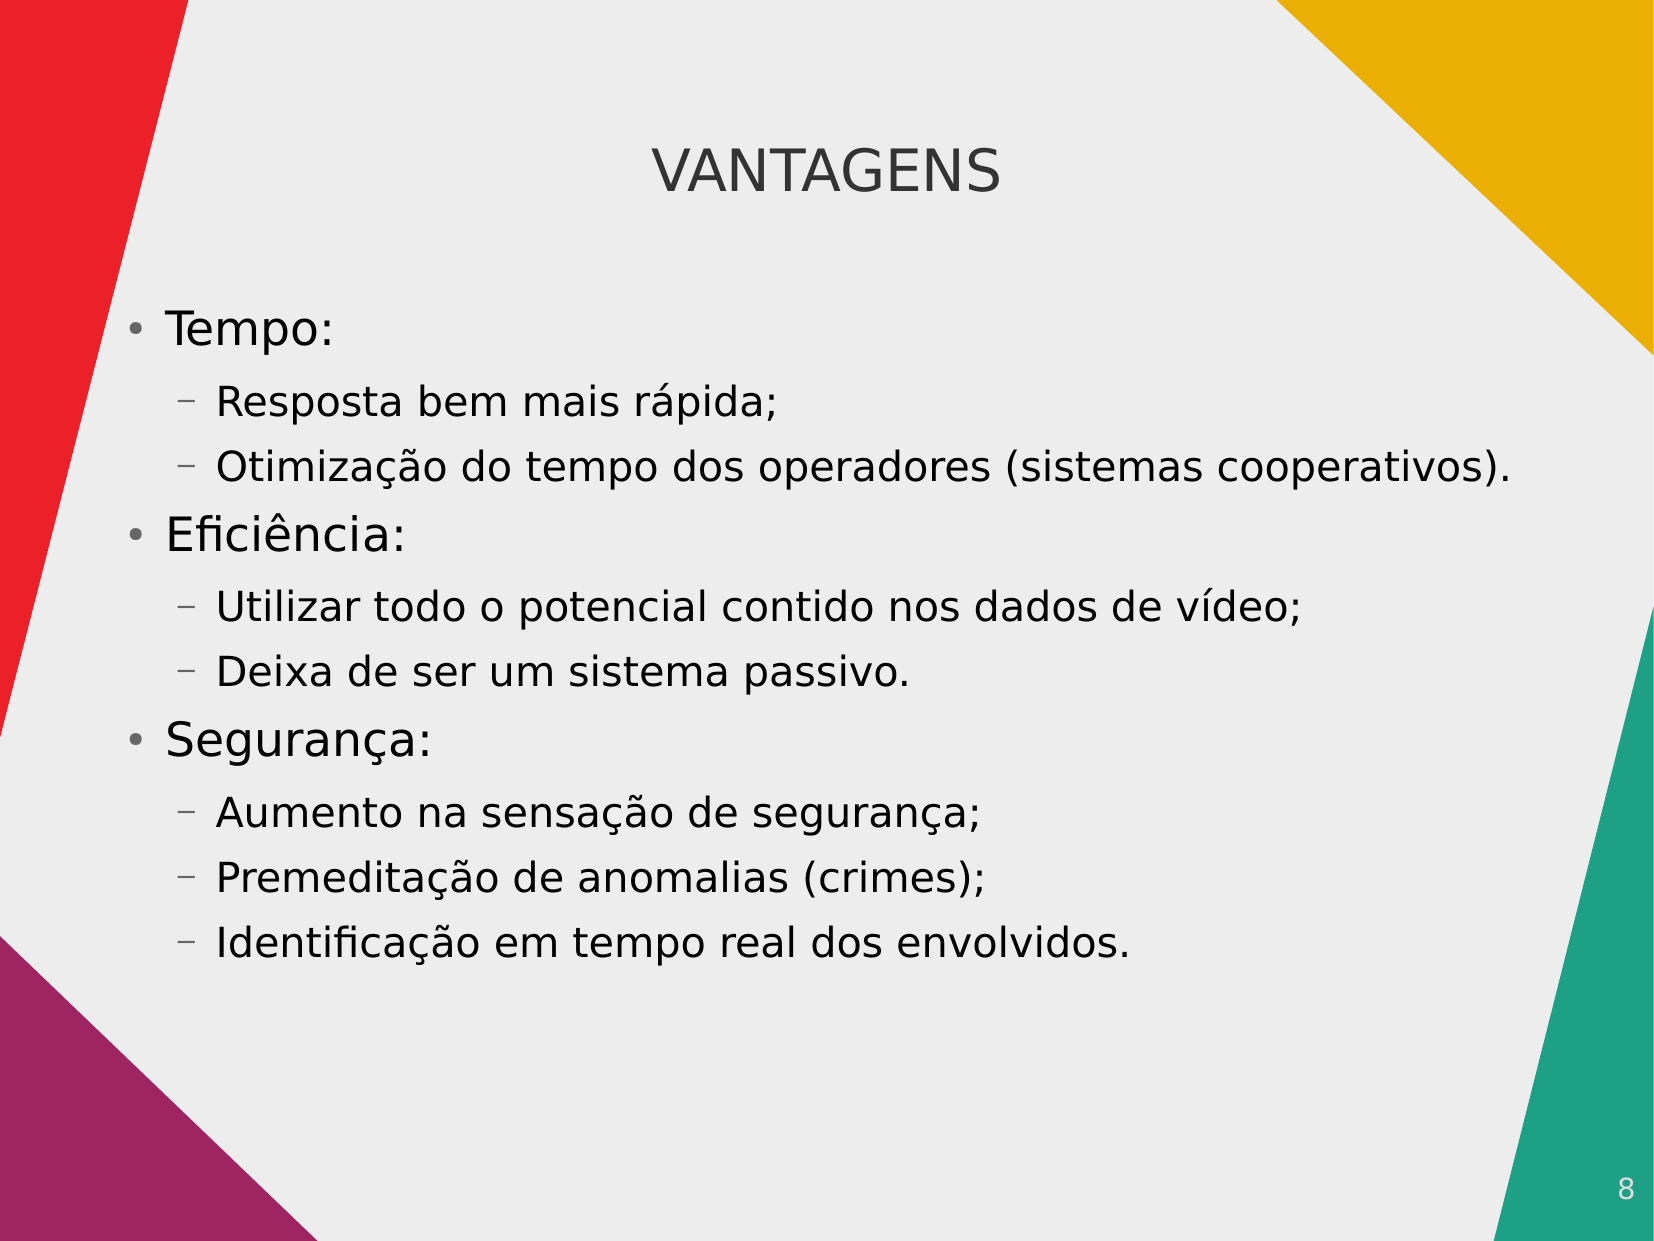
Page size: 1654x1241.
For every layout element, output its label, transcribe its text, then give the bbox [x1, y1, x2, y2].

list Tempo: Resposta bem mais rápida; Otimização do tempo dos operadores (sistemas cooperativos). Eficiência: Utilizar todo o potencial contido nos dados de vídeo; Deixa de ser um sistema passivo. Segurança: Aumento na sensação de segurança; Premeditação de anomalias (crimes); Identificação em tempo real dos envolvidos. [114, 302, 1539, 1033]
title VANTAGENS [114, 73, 1539, 271]
